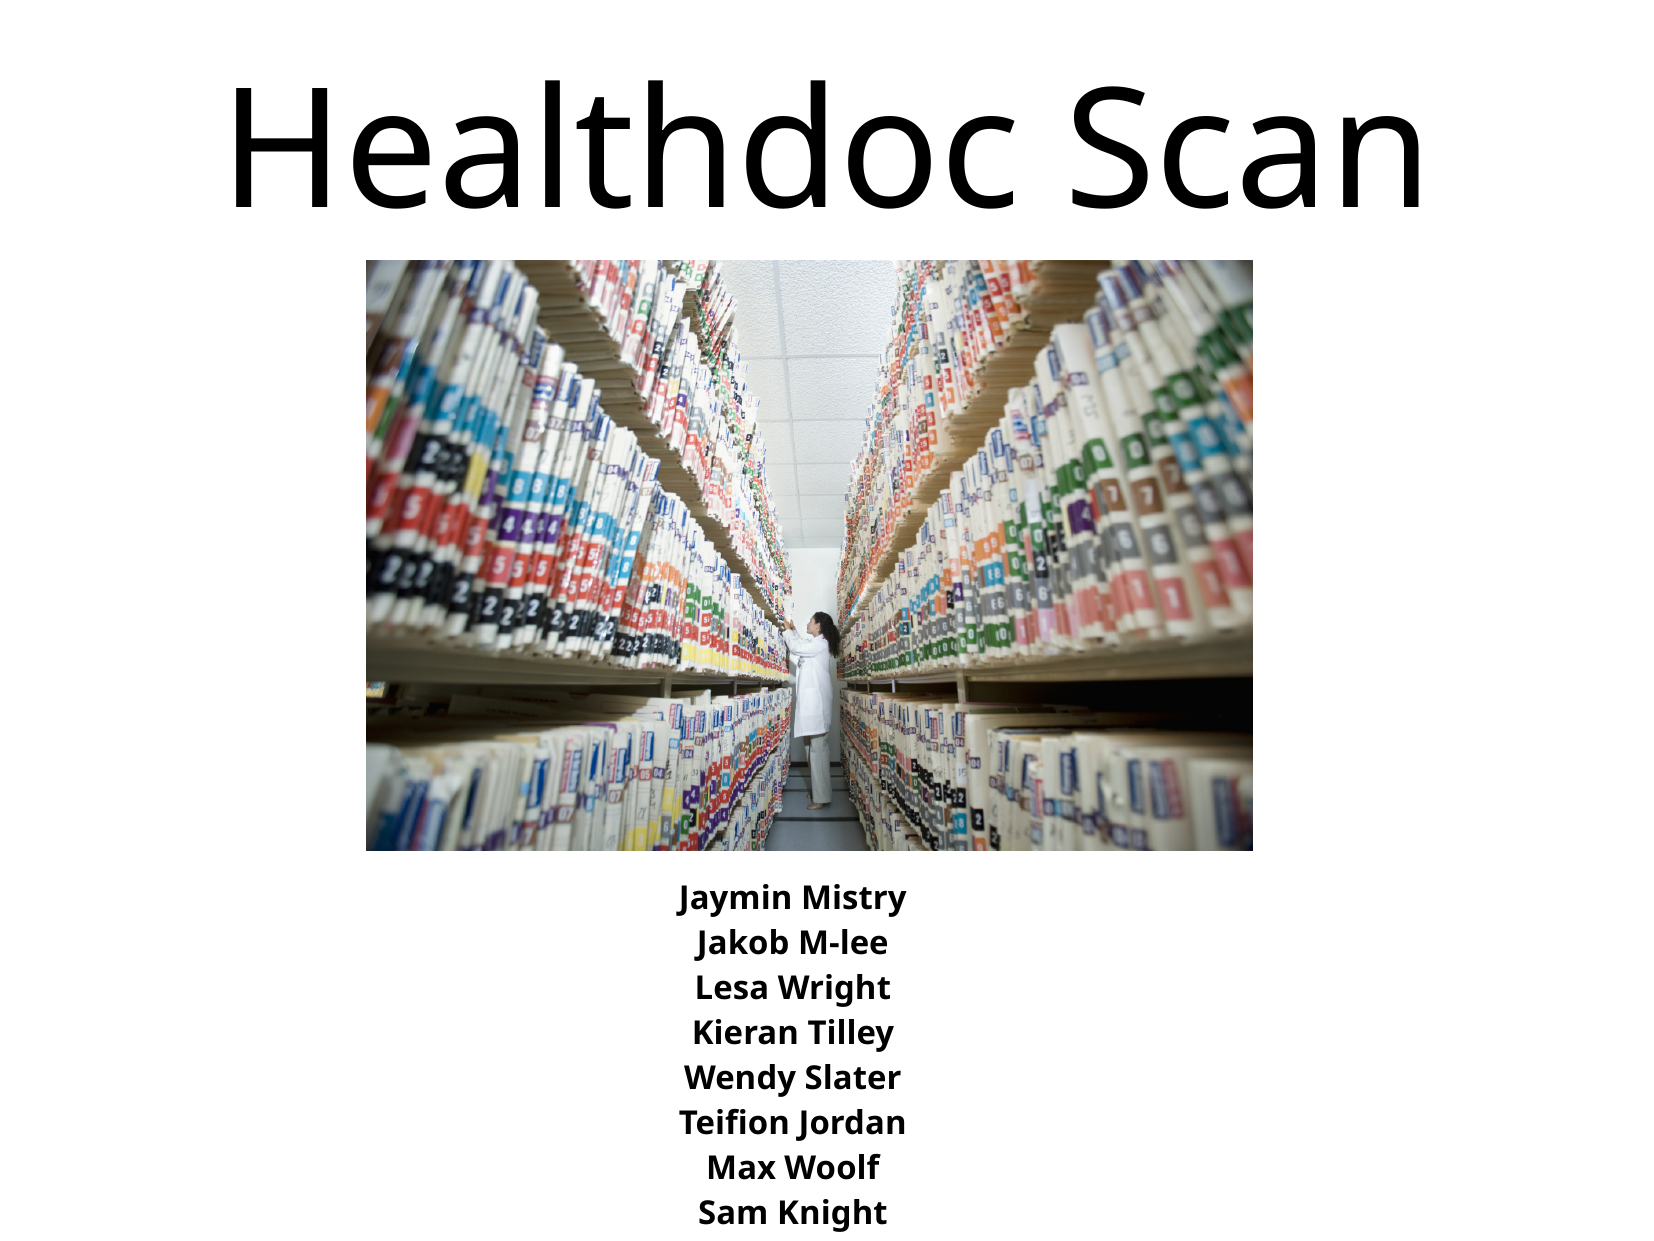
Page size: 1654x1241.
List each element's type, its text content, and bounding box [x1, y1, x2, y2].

list Jaymin Mistry Jakob M-lee Lesa Wright Kieran Tilley Wendy Slater Teifion Jordan Max Woolf Sam Knight [566, 874, 957, 1235]
title Healthdoc Scan [82, 49, 1571, 237]
picture [366, 260, 1253, 851]
